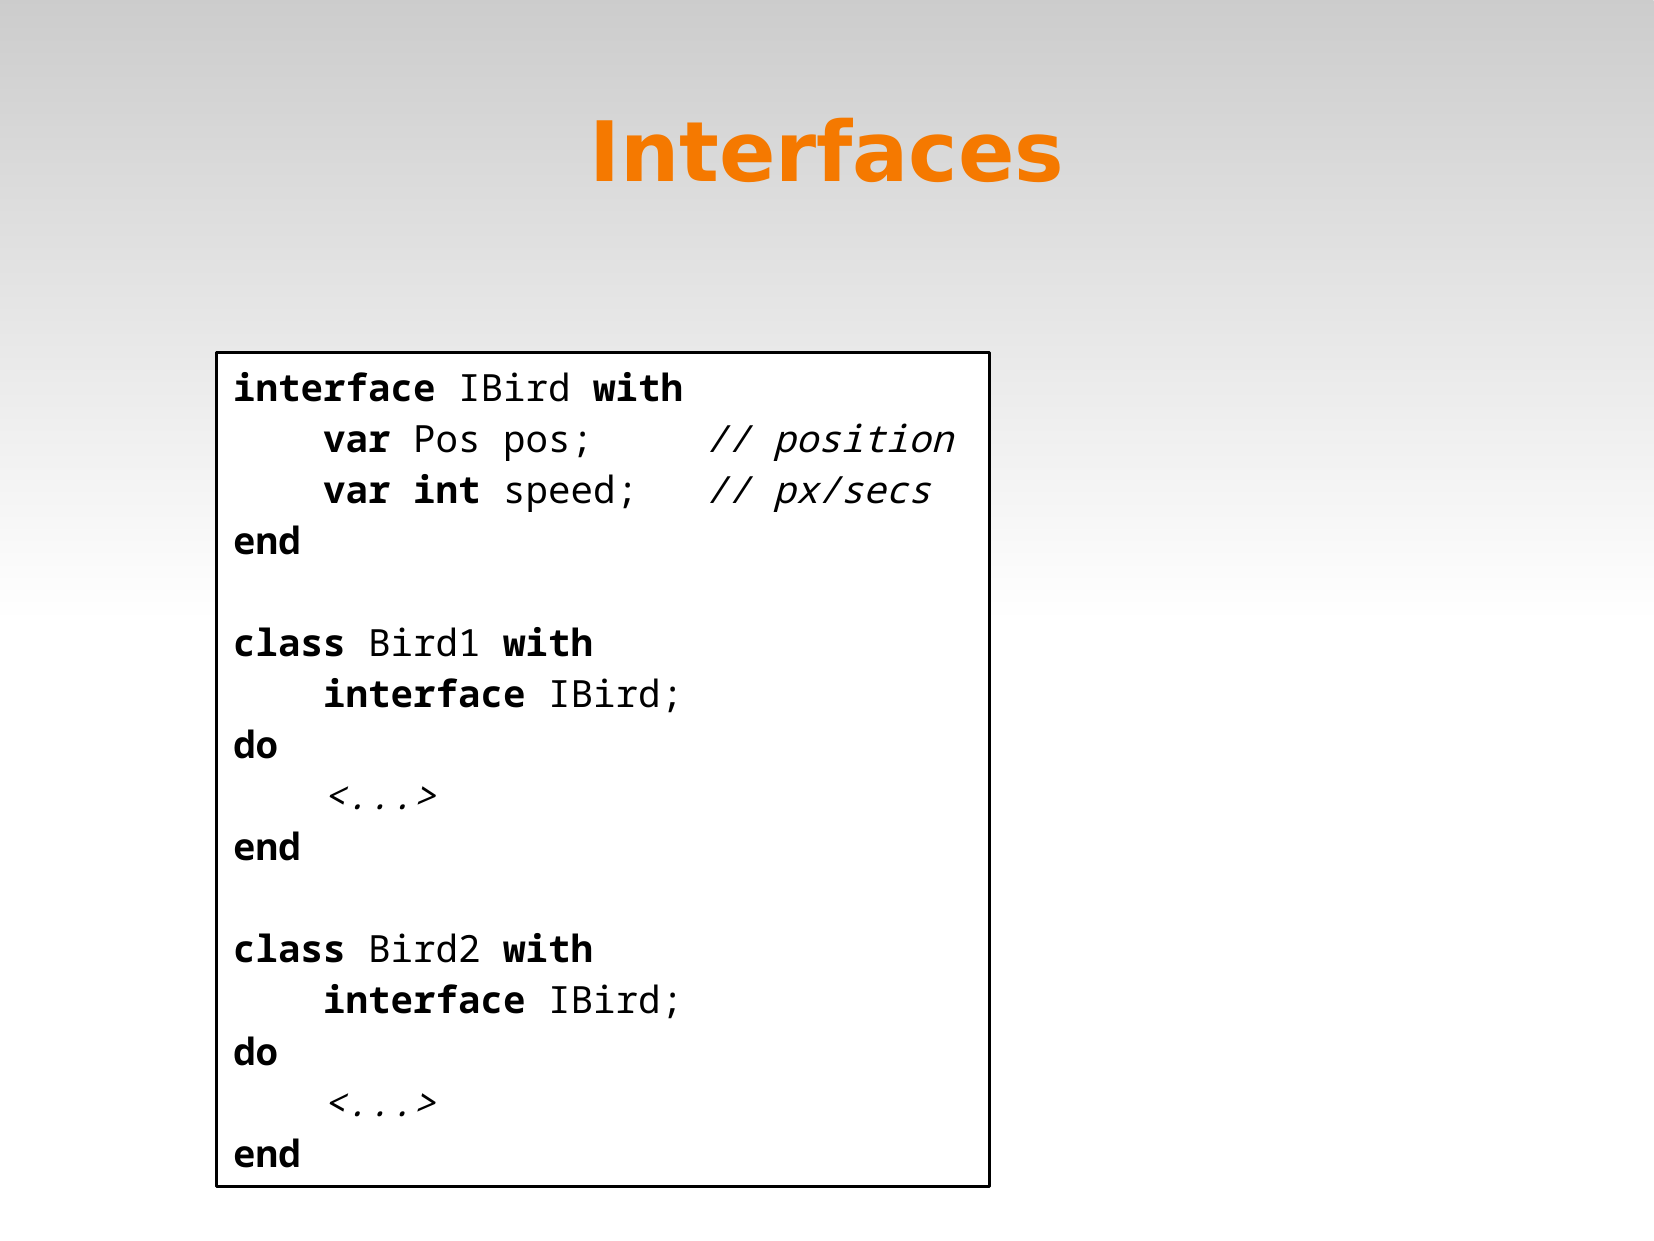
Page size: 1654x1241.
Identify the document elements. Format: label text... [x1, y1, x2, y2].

text_box interface IBird with var Pos pos; // position var int speed; // px/secs end class Bird1 with interface IBird; do <...> end class Bird2 with interface IBird; do <...> end [216, 352, 990, 1085]
title Interfaces [82, 49, 1571, 257]
